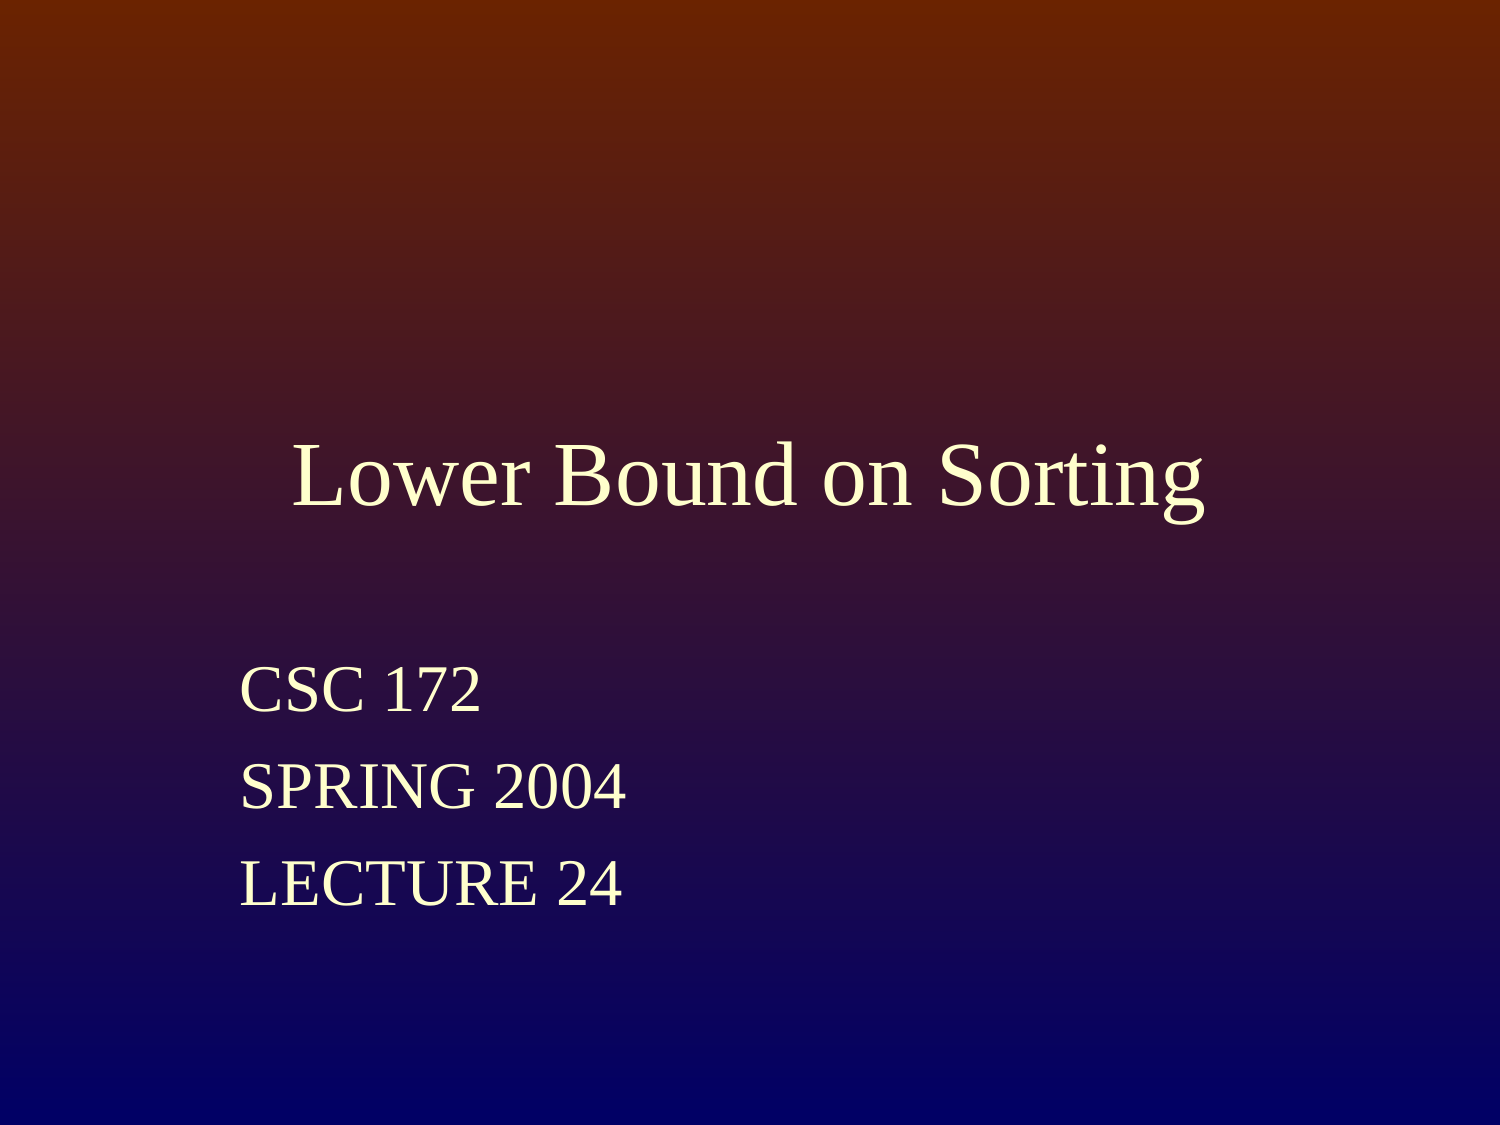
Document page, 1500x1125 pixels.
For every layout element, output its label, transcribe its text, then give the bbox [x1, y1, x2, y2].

title Lower Bound on Sorting [112, 374, 1388, 563]
subtitle CSC 172 SPRING 2004 LECTURE 24 [225, 637, 1276, 927]
